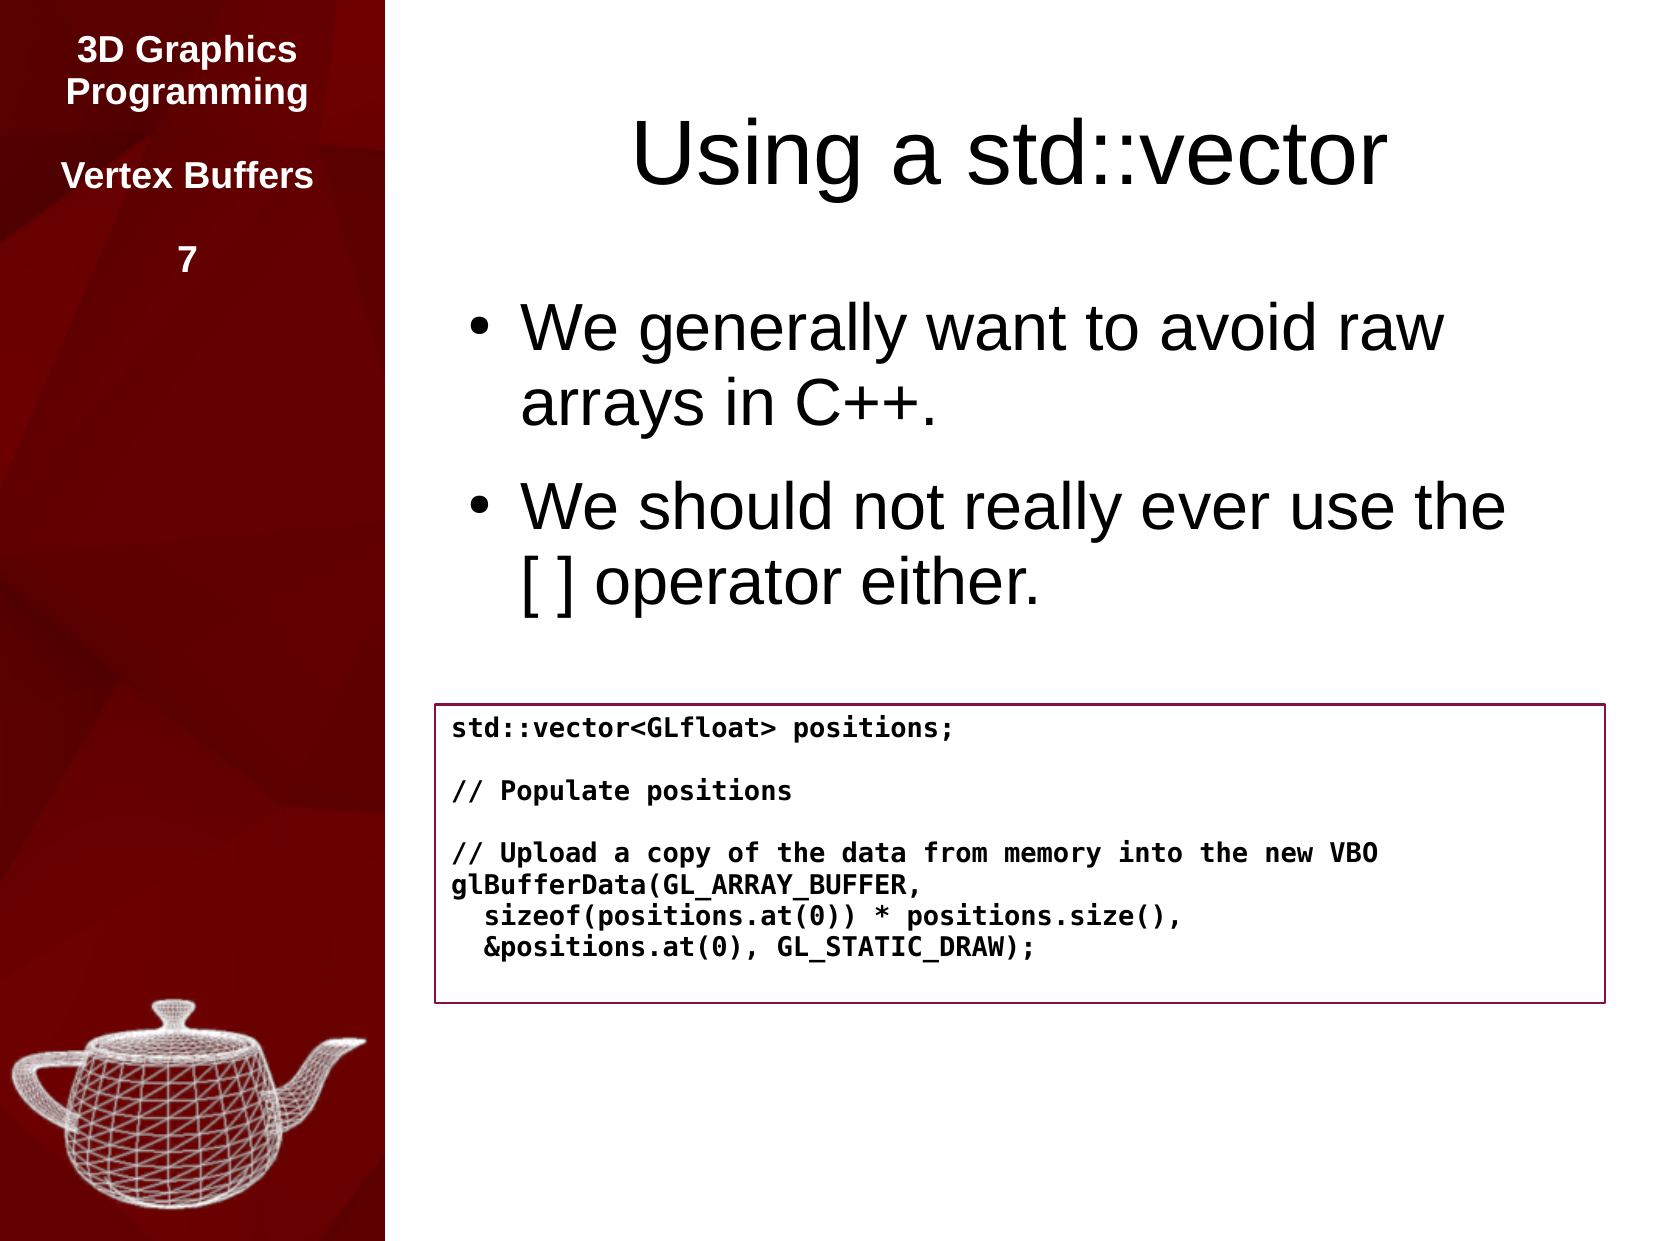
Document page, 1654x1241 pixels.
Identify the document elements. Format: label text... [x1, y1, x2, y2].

picture [0, 0, 385, 1241]
list We generally want to avoid raw arrays in C++. We should not really ever use the [ ] operator either. [450, 290, 1571, 703]
text_box std::vector<GLfloat> positions; // Populate positions // Upload a copy of the data from memory into the new VBO glBufferData(GL_ARRAY_BUFFER, sizeof(positions.at(0)) * positions.size(), &positions.at(0), GL_STATIC_DRAW); [435, 704, 1606, 1003]
list We generally want to avoid raw arrays in C++. We should not really ever use the [ ] operator either. [450, 1004, 1571, 1010]
title Using a std::vector [450, 49, 1571, 257]
